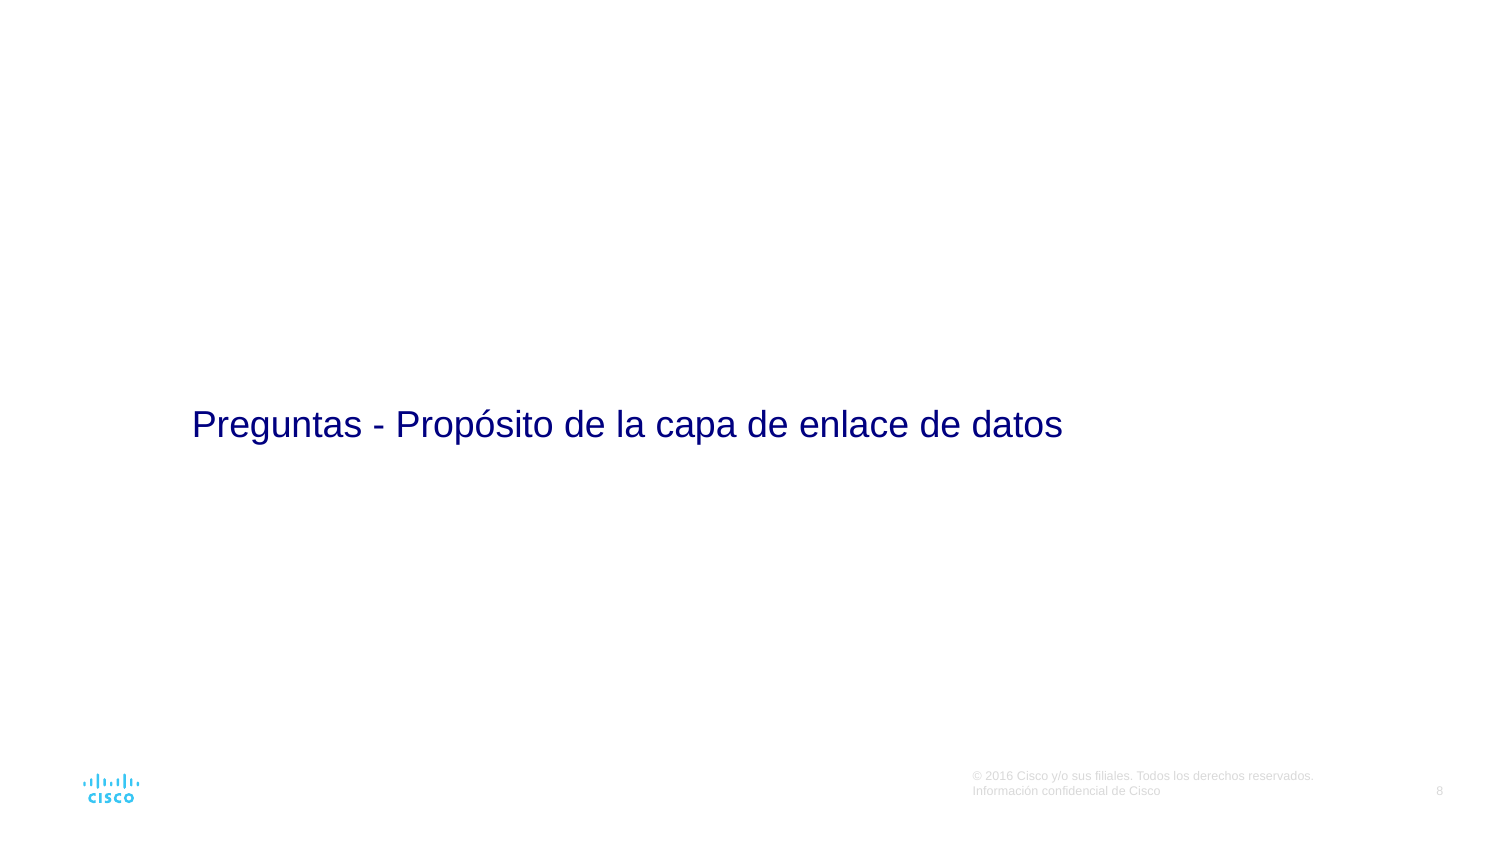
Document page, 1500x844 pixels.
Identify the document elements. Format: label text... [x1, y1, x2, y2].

text_box Preguntas - Propósito de la capa de enlace de datos [177, 395, 1266, 466]
